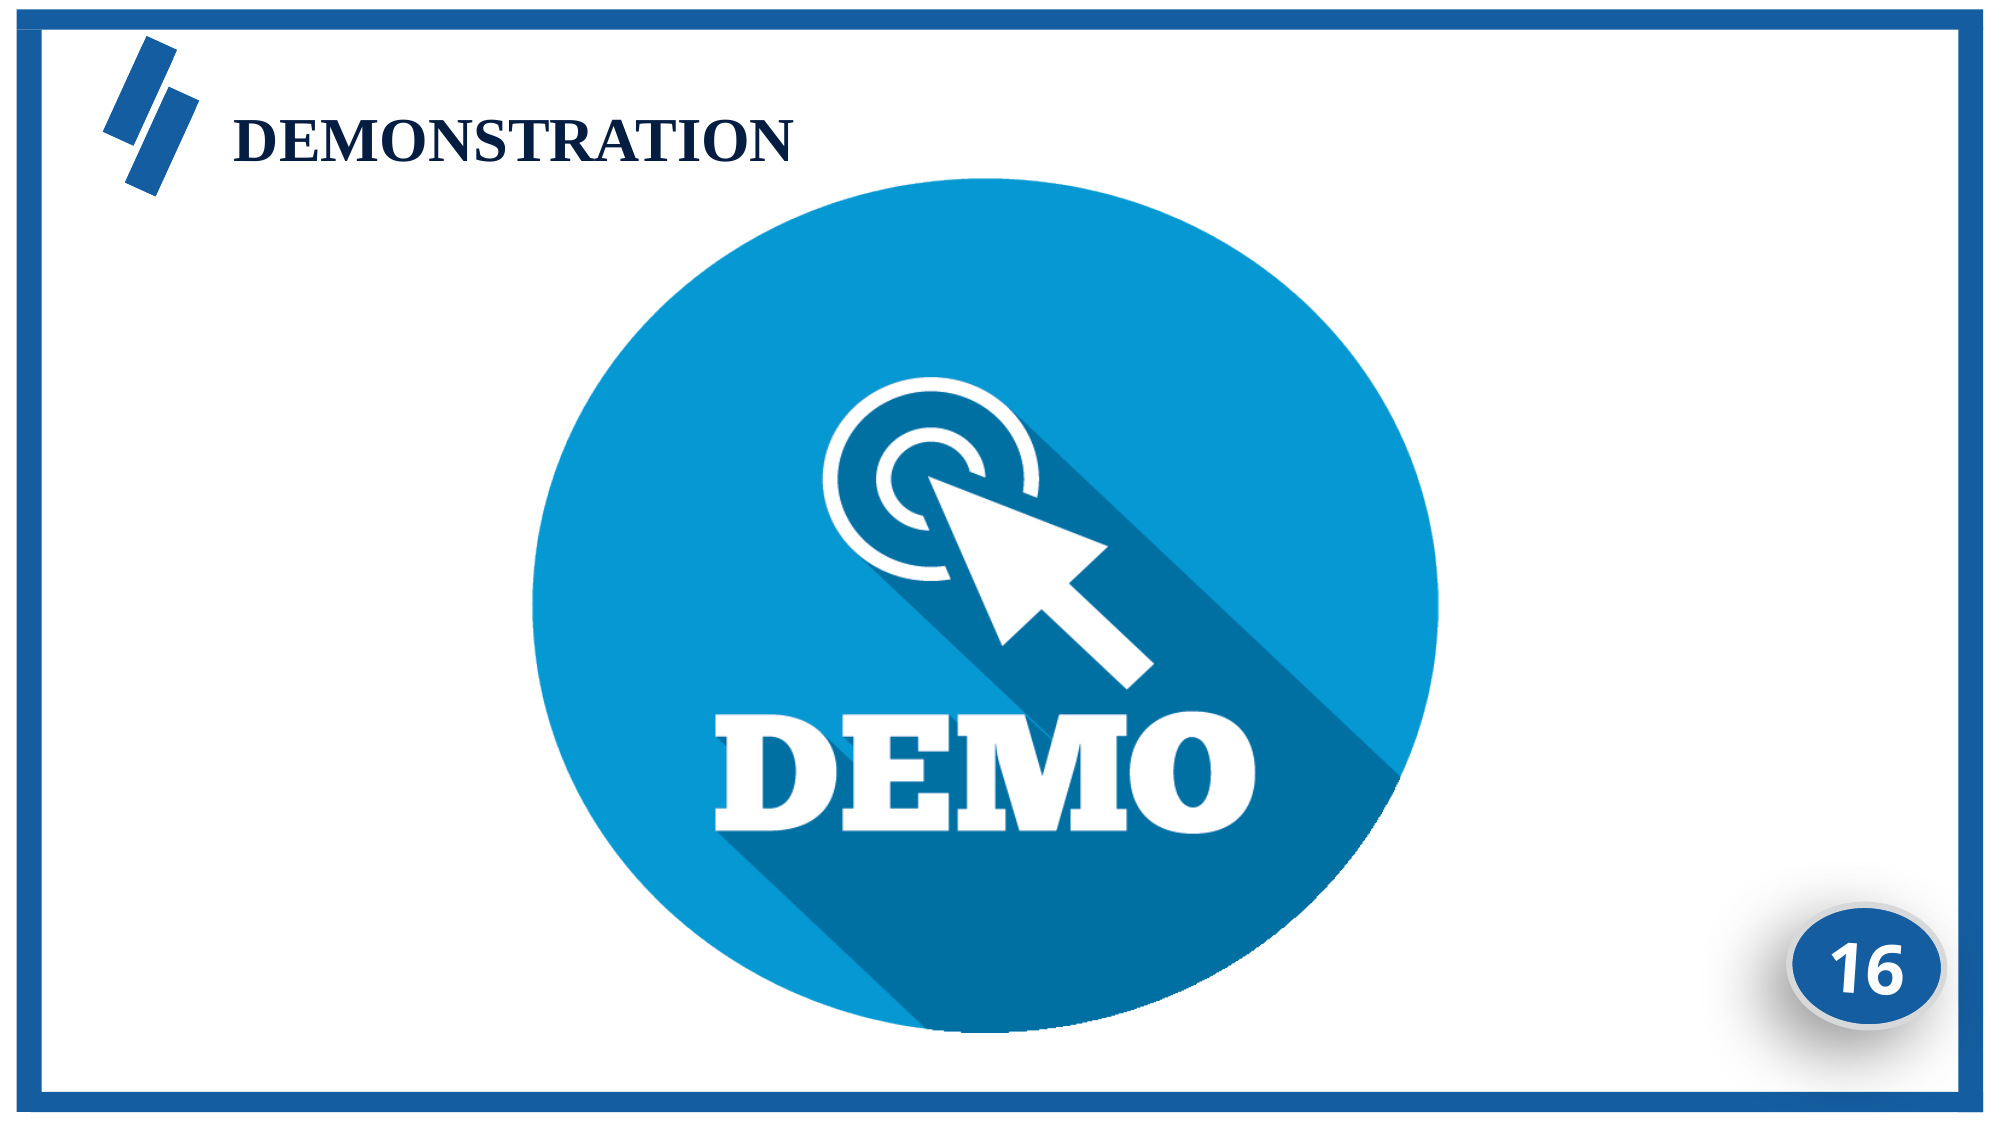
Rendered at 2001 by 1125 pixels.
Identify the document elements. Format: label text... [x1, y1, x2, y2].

picture [532, 178, 1439, 1033]
picture [958, 715, 1127, 831]
text_box DEMONSTRATION [223, 86, 807, 175]
picture [716, 715, 837, 831]
picture [877, 428, 985, 530]
text_box 16 [1789, 904, 1945, 1028]
picture [843, 715, 949, 831]
picture [1130, 711, 1255, 833]
picture [929, 477, 1153, 688]
text_box [16, 9, 1984, 1113]
picture [822, 378, 1039, 580]
